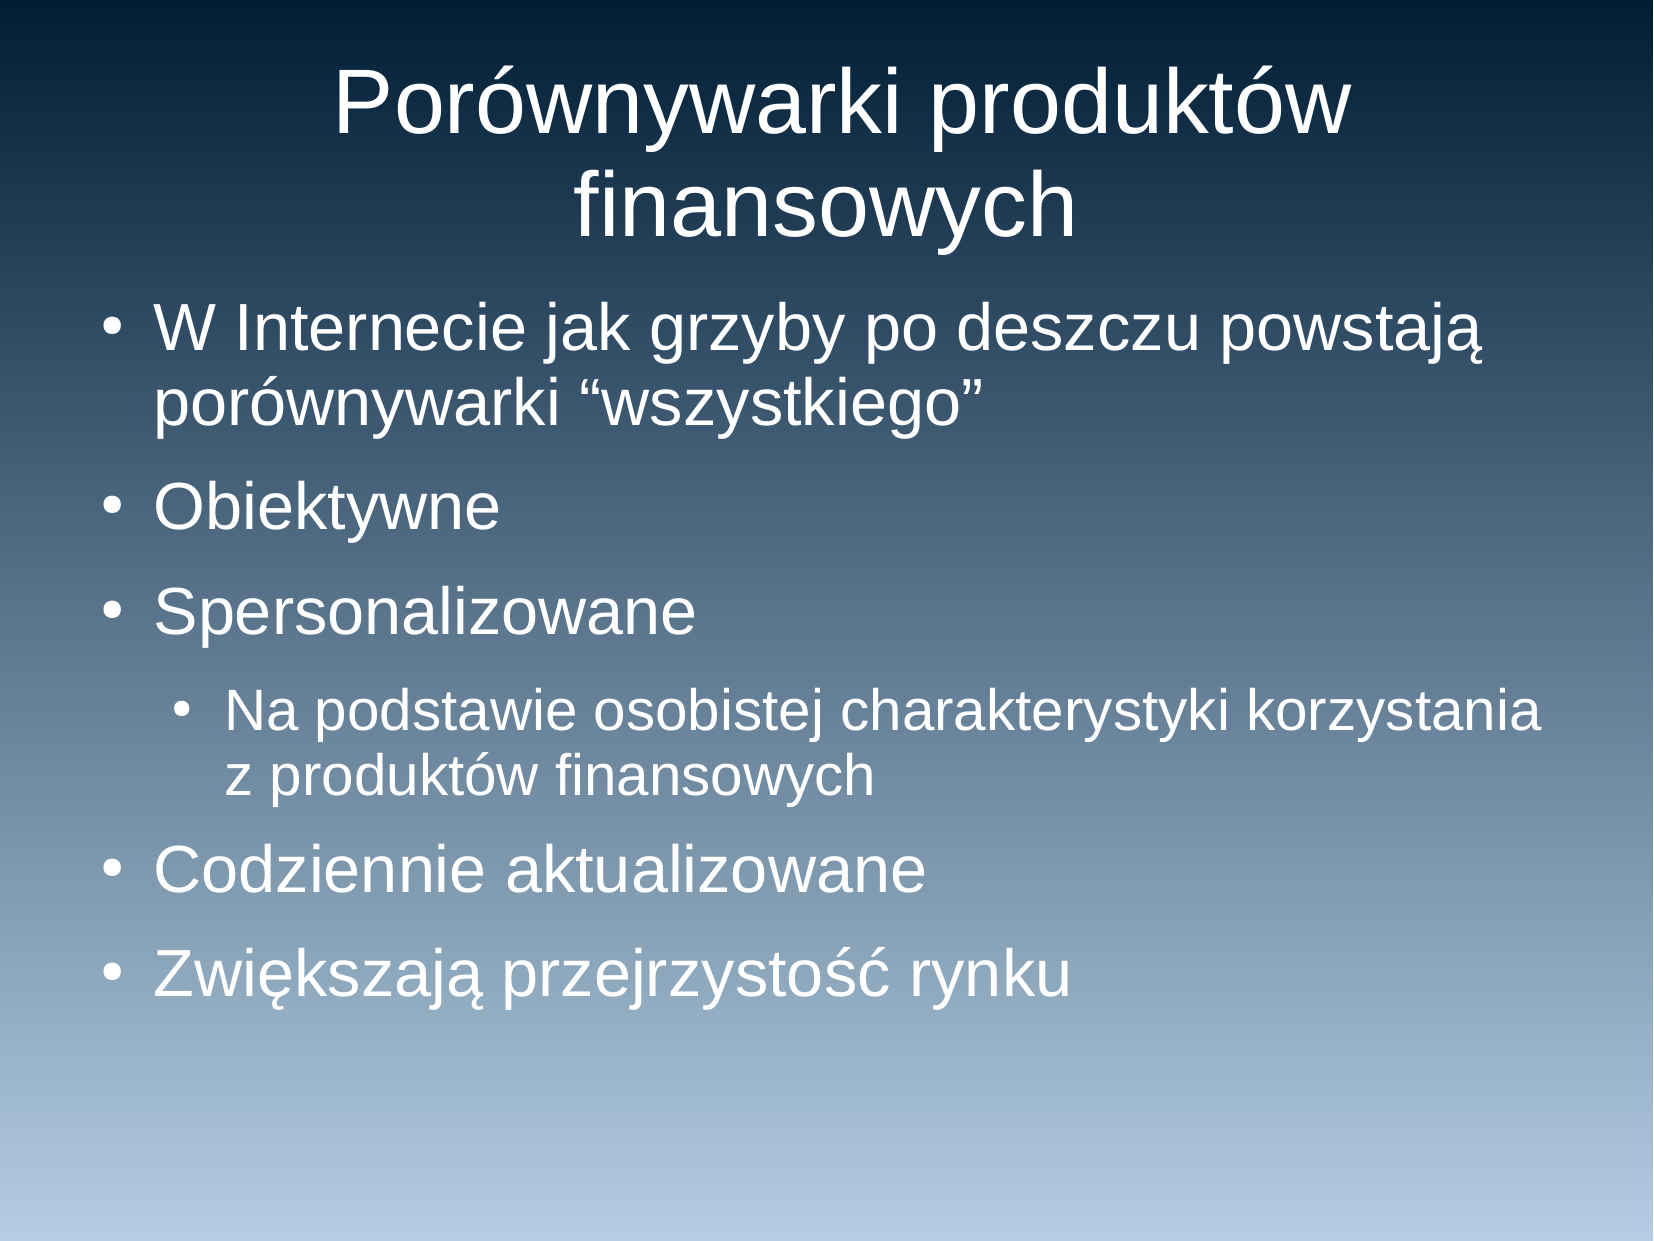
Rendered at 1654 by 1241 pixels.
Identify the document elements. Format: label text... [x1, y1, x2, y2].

list W Internecie jak grzyby po deszczu powstają porównywarki “wszystkiego” Obiektywne Spersonalizowane Na podstawie osobistej charakterystyki korzystania z produktów finansowych Codziennie aktualizowane Zwiększają przejrzystość rynku [82, 290, 1571, 1109]
title Porównywarki produktów finansowych [82, 49, 1571, 257]
